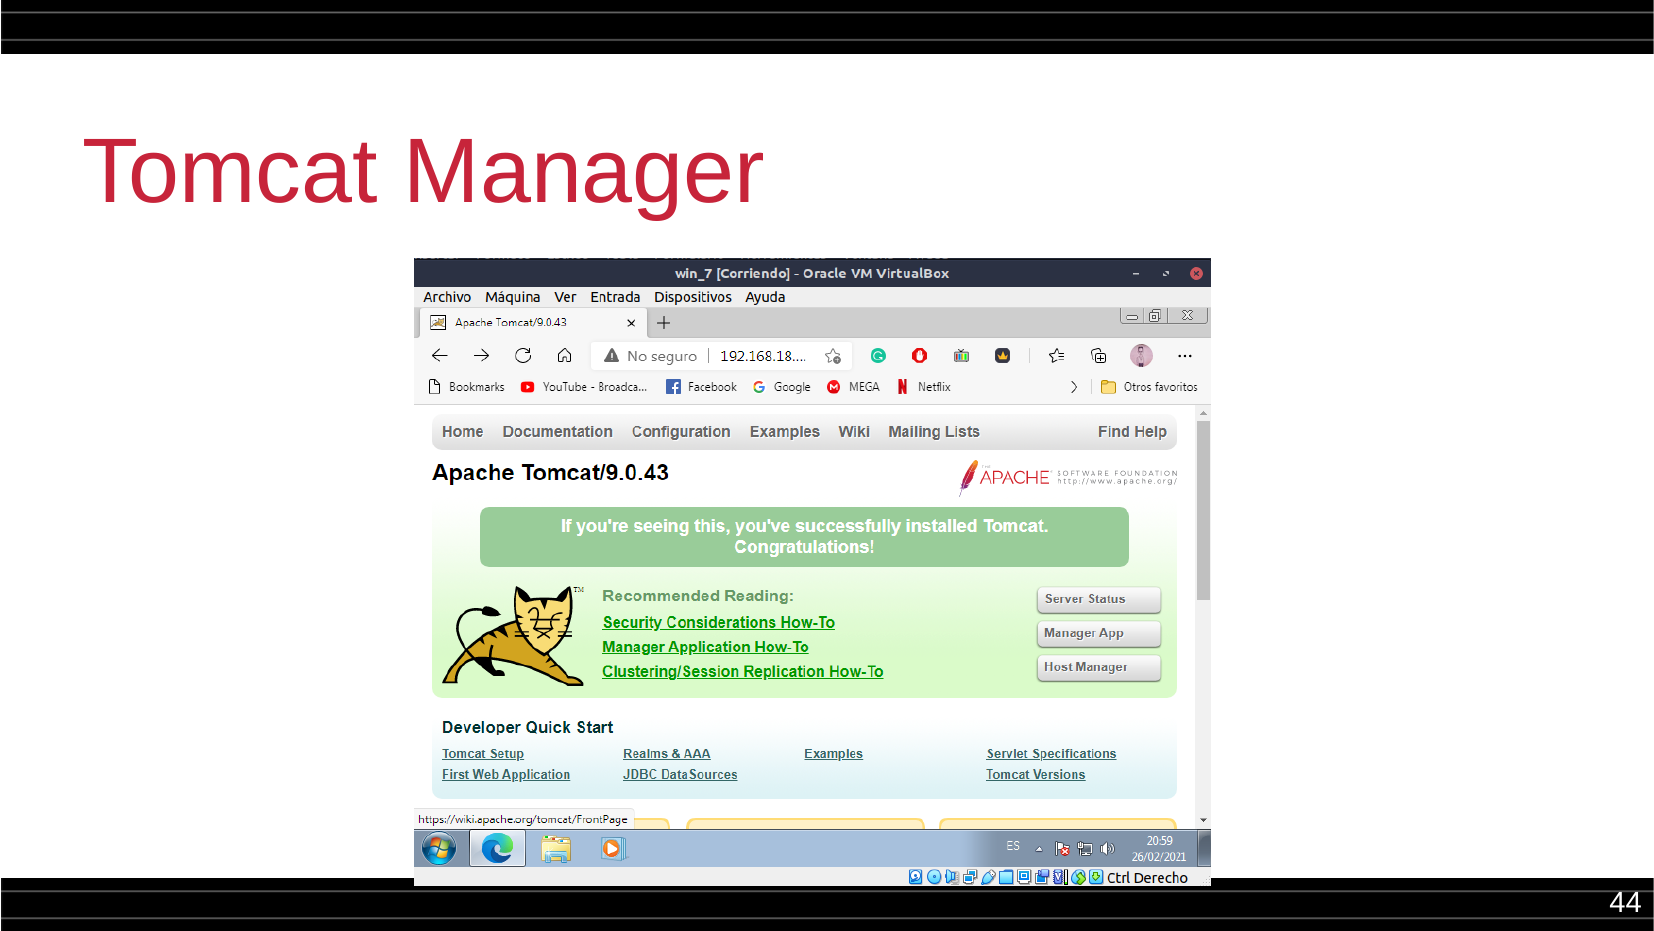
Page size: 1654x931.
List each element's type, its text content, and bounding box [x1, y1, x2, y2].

picture [1, 0, 1654, 54]
picture [1, 258, 1654, 931]
title Tomcat Manager [82, 92, 1571, 249]
